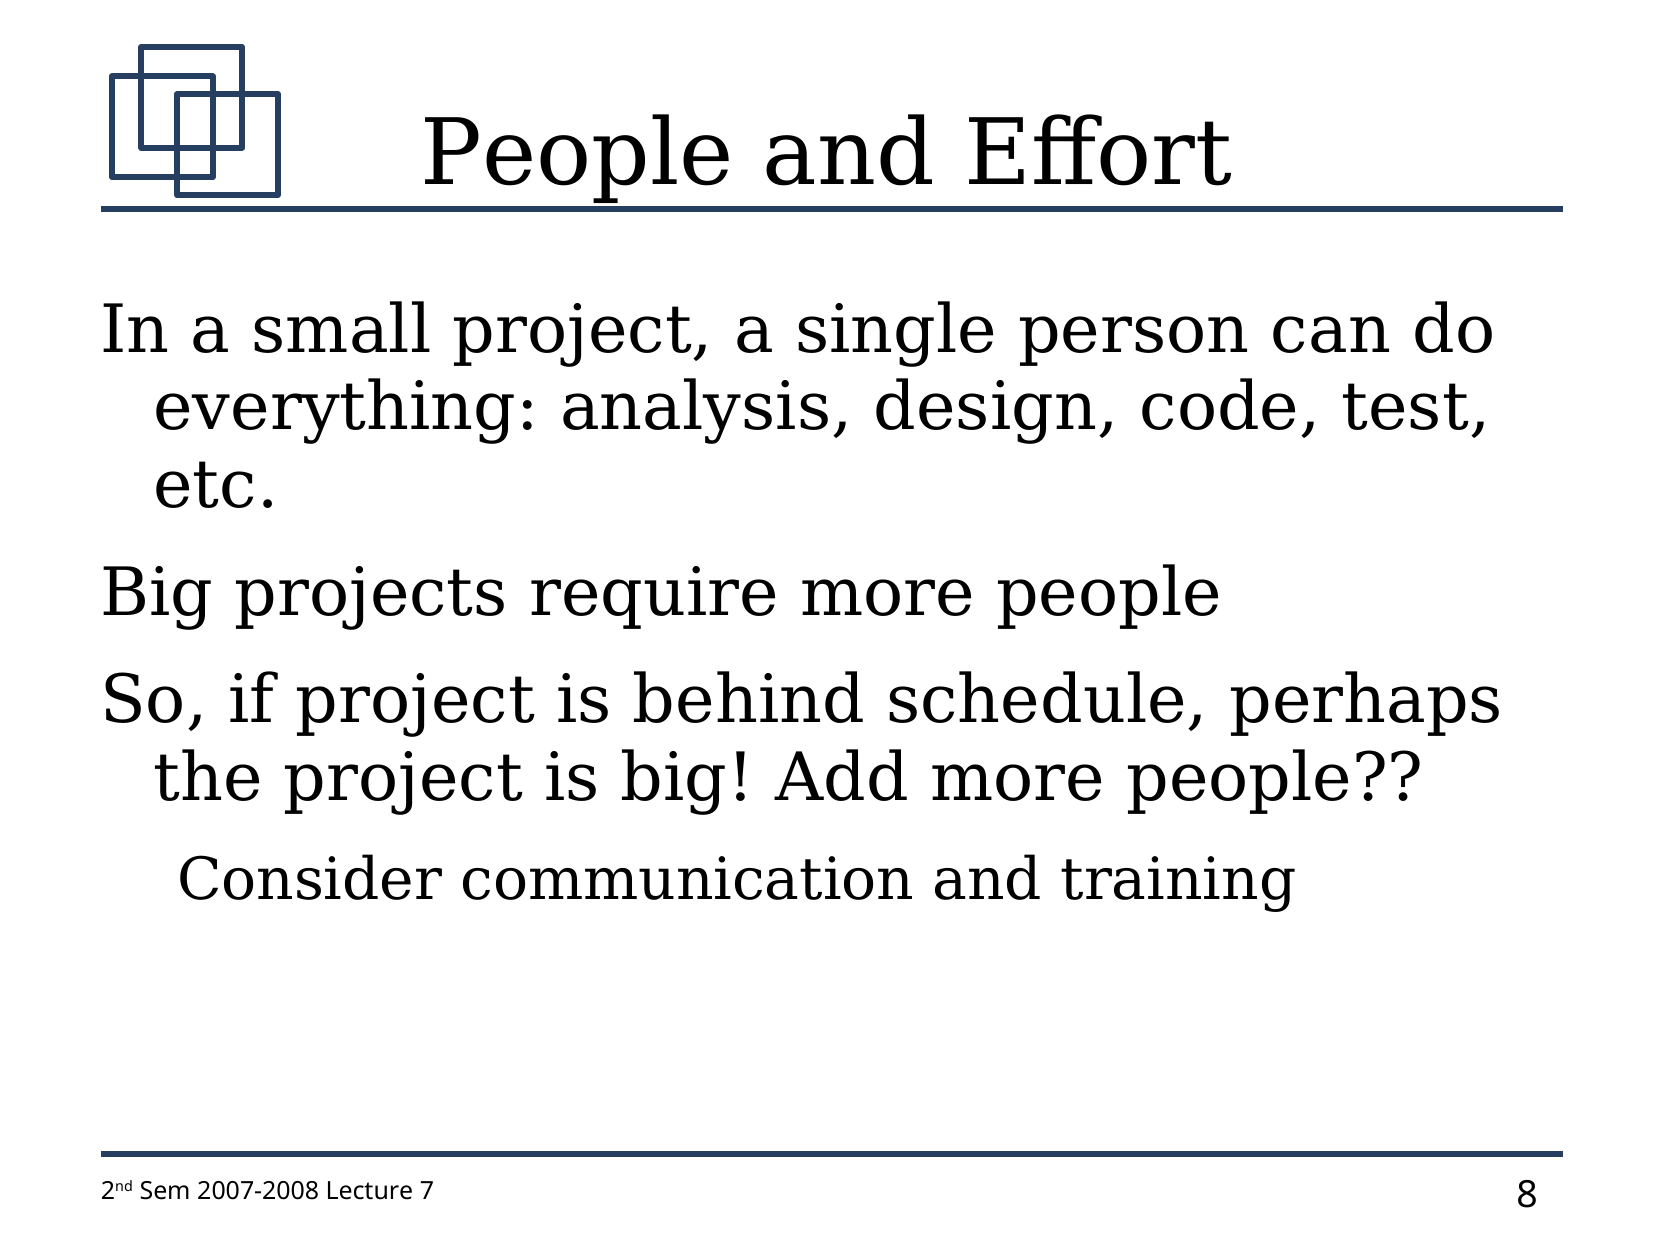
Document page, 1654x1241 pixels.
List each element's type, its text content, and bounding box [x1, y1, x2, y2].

title People and Effort [82, 49, 1571, 257]
list In a small project, a single person can do everything: analysis, design, code, test, etc. Big projects require more people So, if project is behind schedule, perhaps the project is big! Add more people?? Consider communication and training [82, 290, 1571, 1109]
